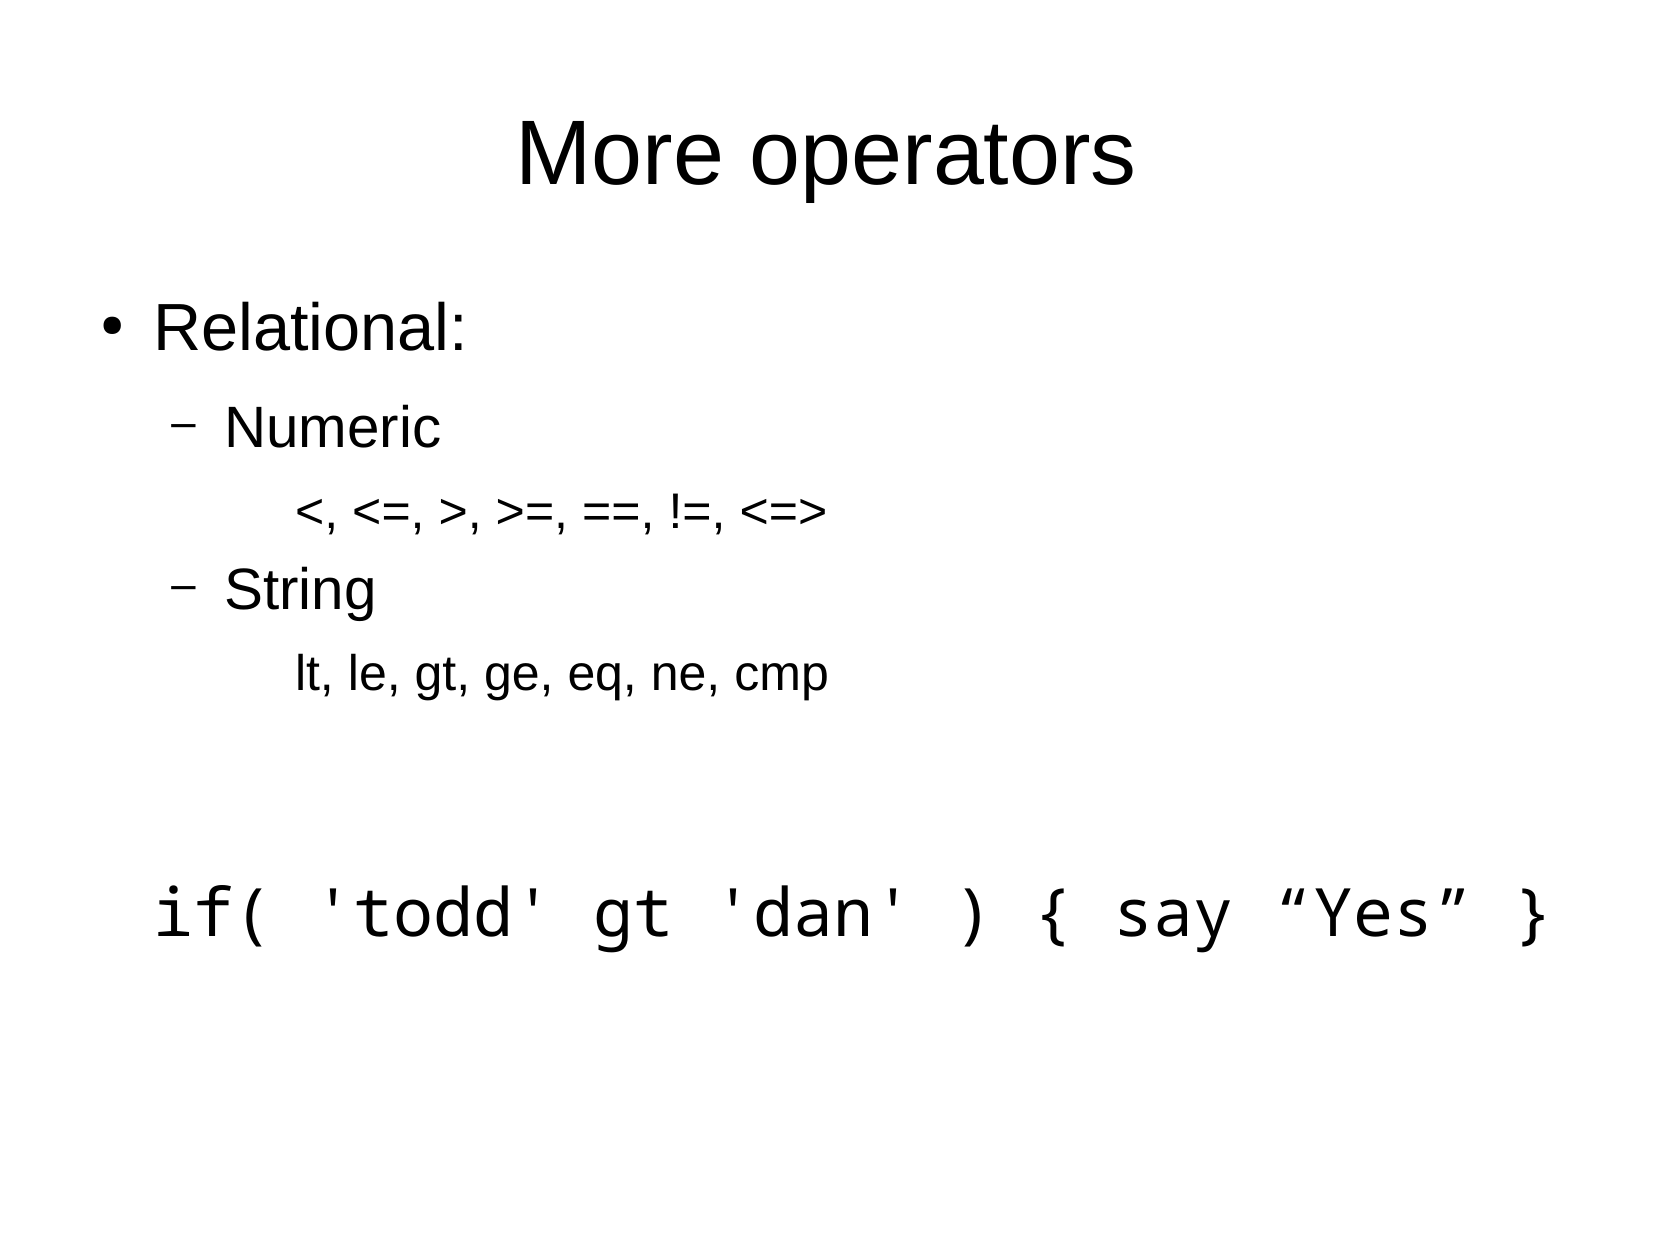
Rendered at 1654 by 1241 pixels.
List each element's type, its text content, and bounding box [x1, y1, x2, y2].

title More operators [82, 49, 1571, 257]
list Relational: Numeric <, <=, >, >=, ==, !=, <=> String lt, le, gt, ge, eq, ne, cmp if( 'todd' gt 'dan' ) { say “Yes” } [82, 290, 1571, 1010]
